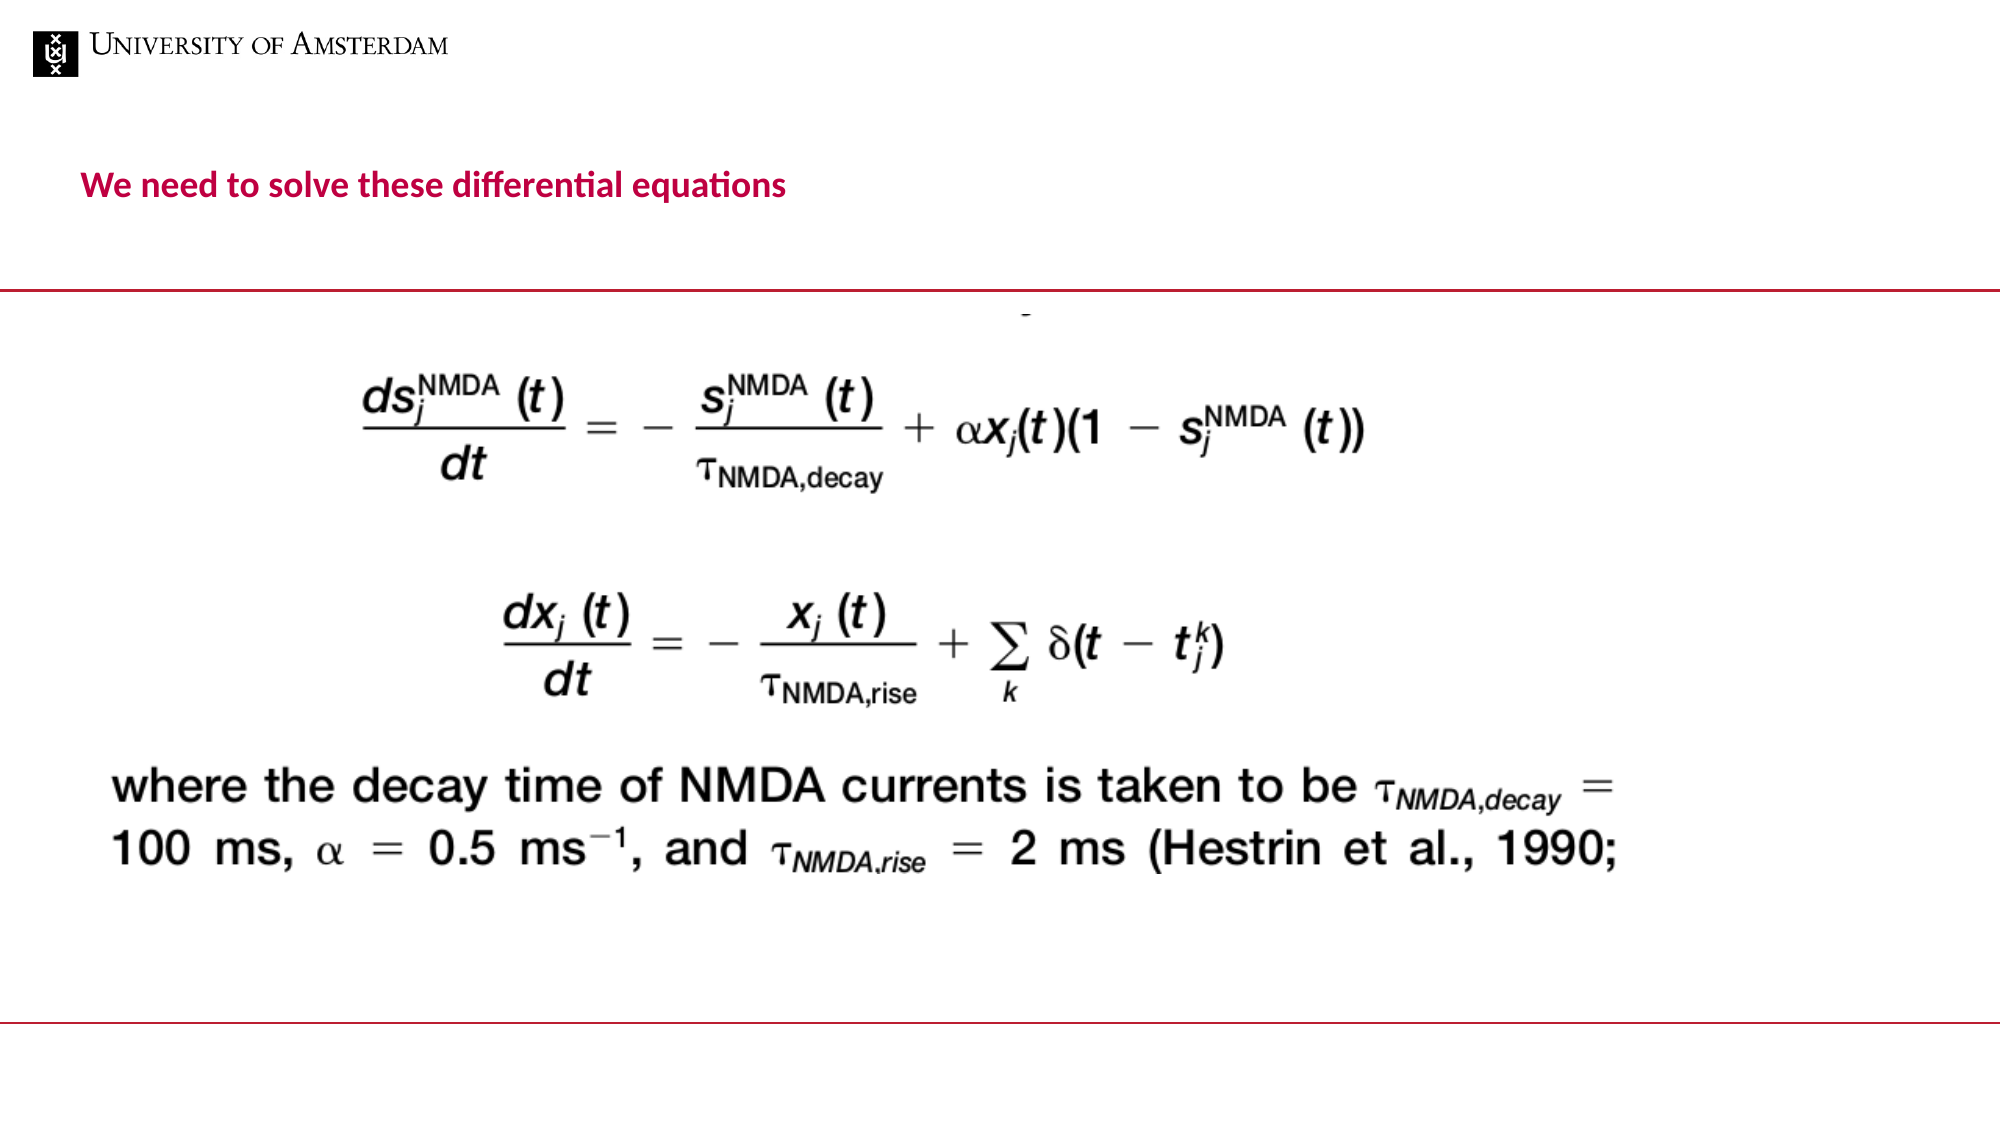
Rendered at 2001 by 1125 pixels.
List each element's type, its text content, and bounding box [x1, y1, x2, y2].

title We need to solve these differential equations [80, 111, 1911, 266]
picture [33, 31, 448, 77]
picture [105, 314, 1659, 874]
